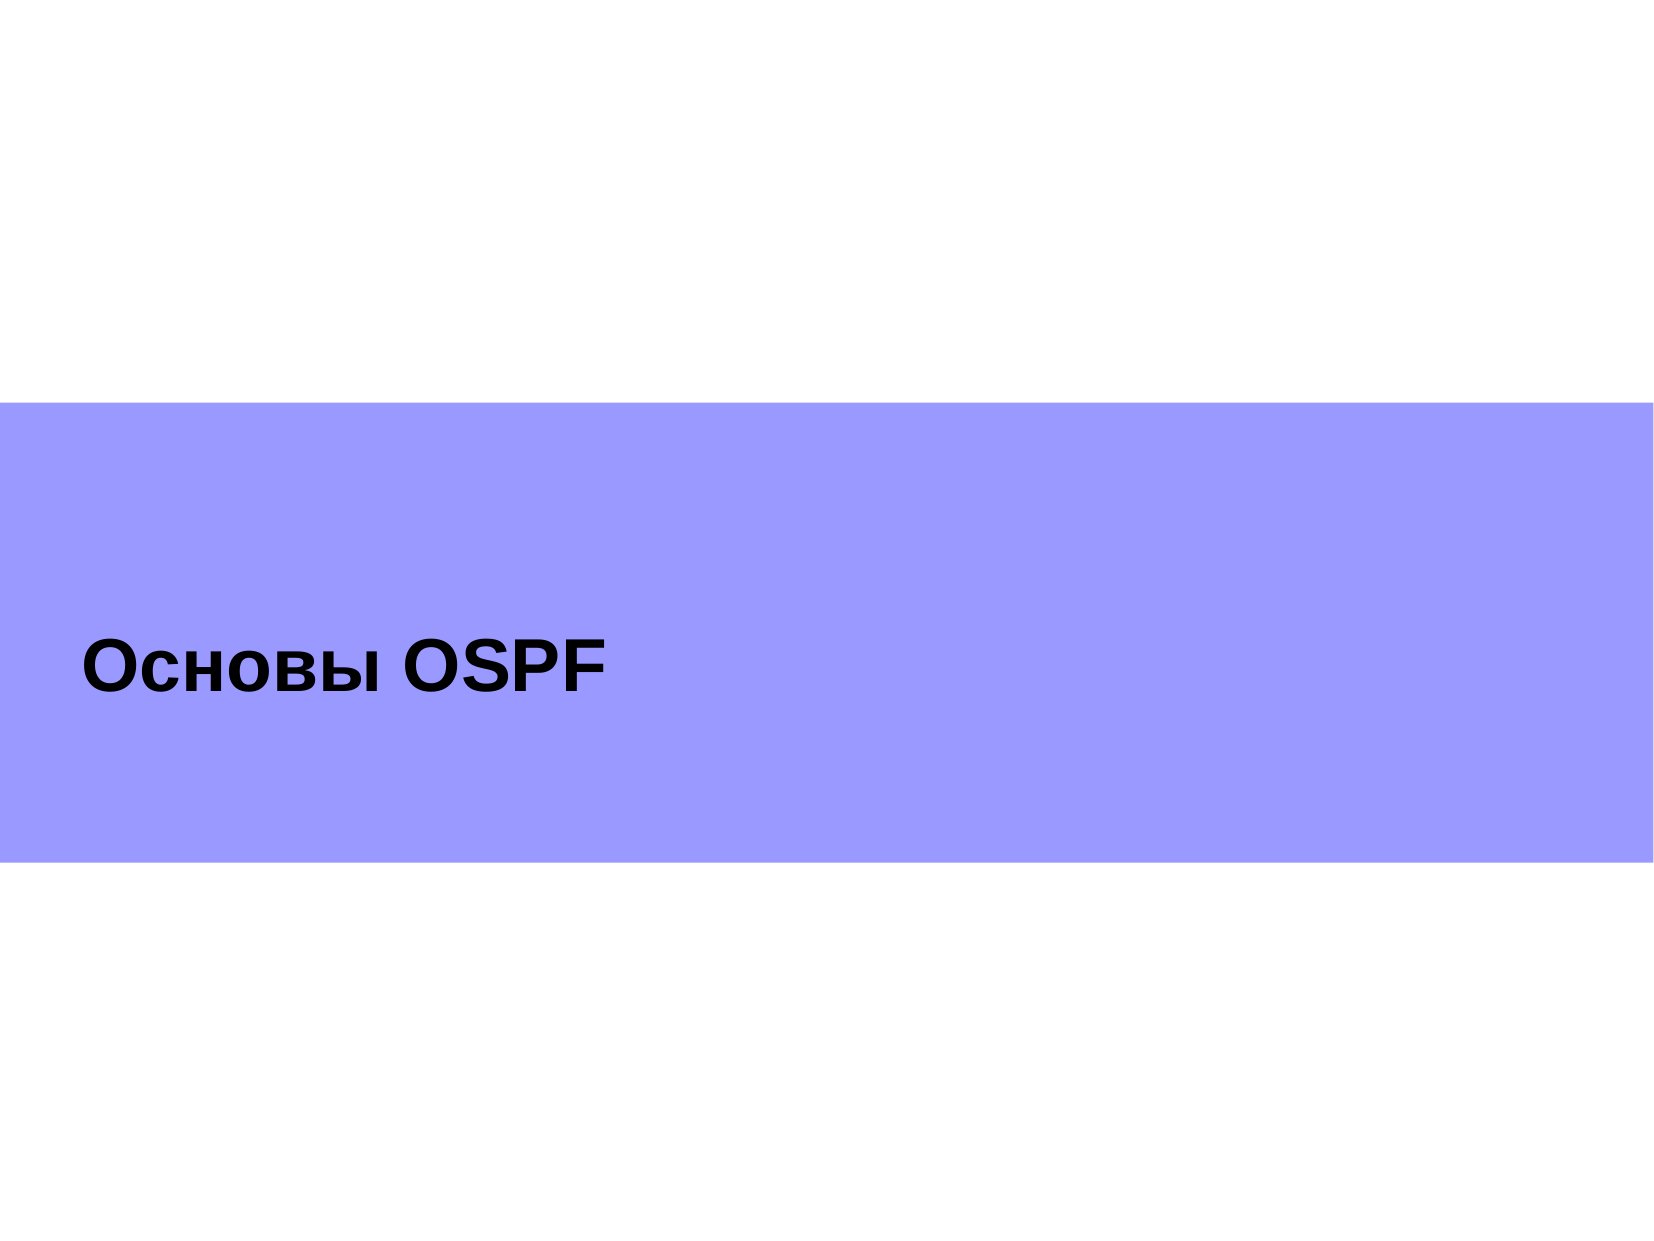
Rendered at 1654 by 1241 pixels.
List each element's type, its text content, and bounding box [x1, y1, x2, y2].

text_box Основы OSPF [67, 620, 1530, 772]
